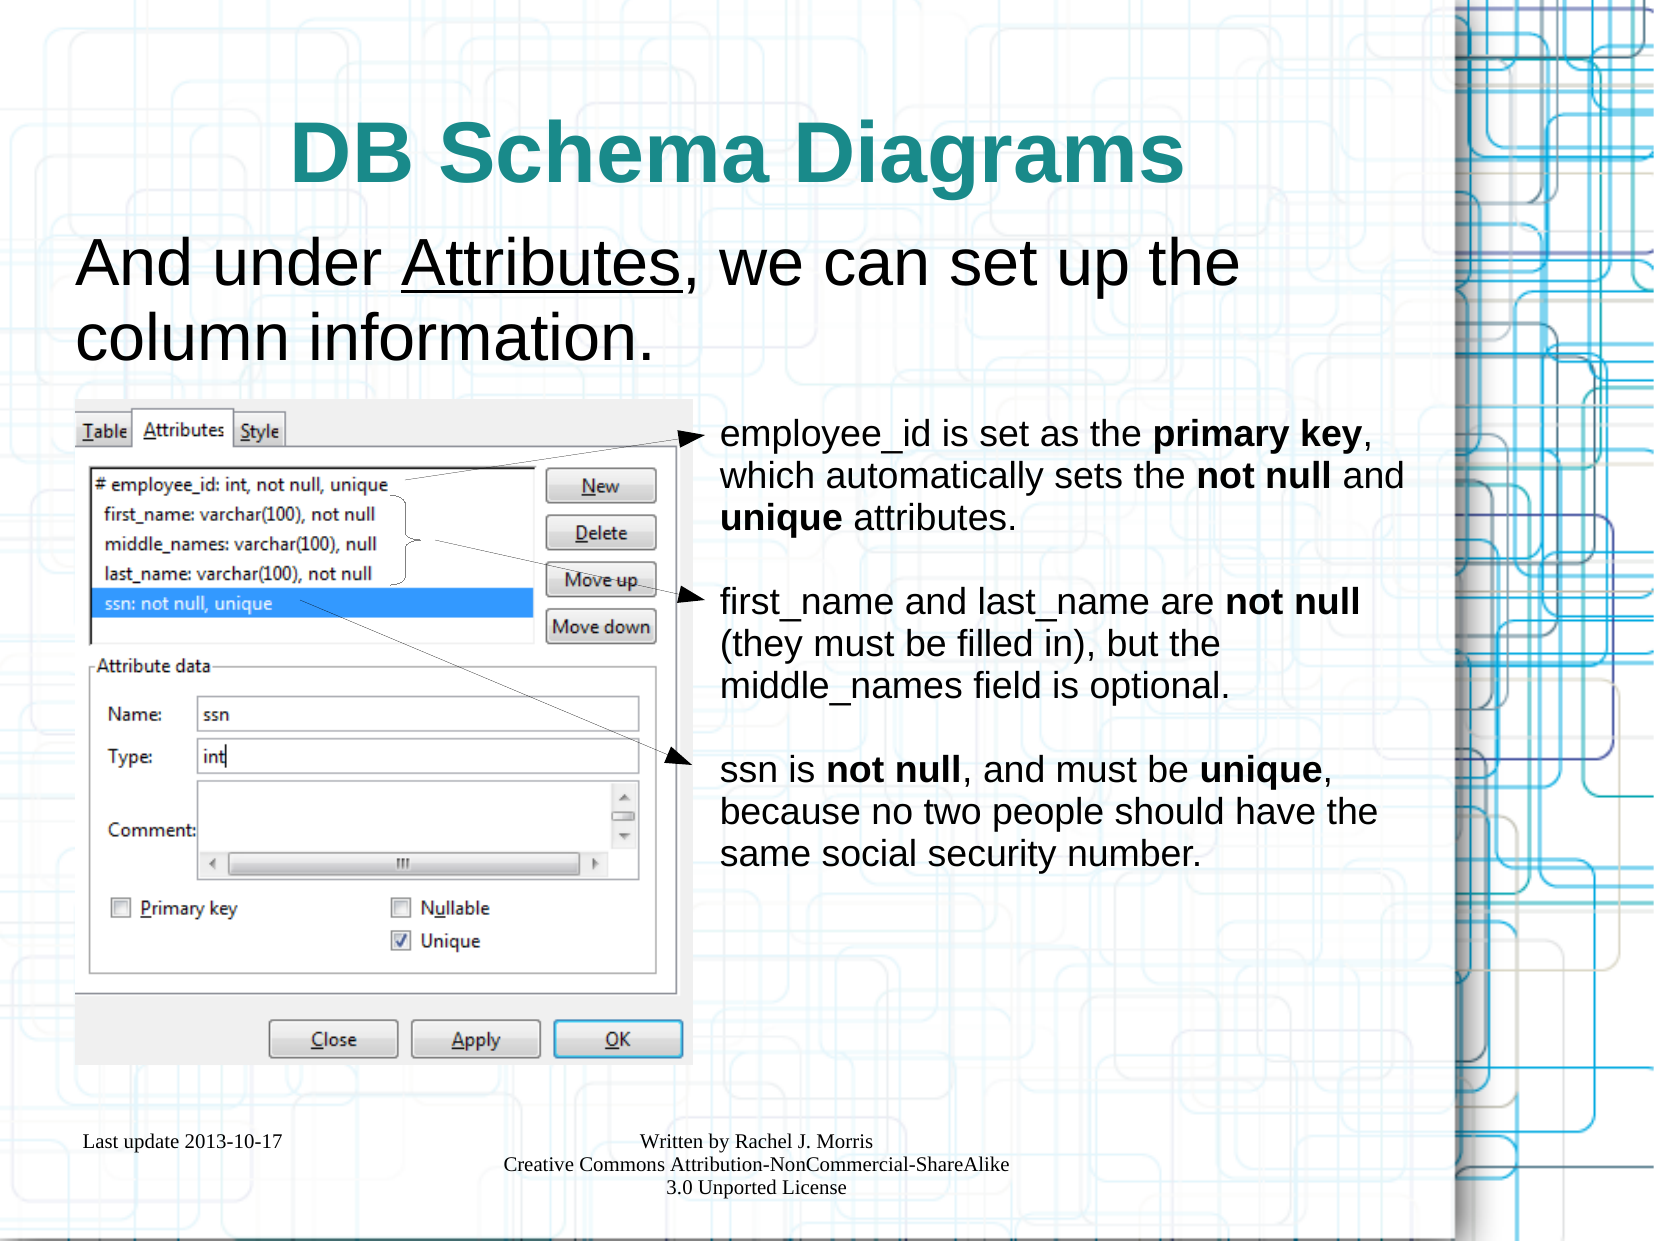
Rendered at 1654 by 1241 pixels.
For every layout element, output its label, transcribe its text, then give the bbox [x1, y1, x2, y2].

list And under Attributes, we can set up the column information. [75, 225, 1411, 376]
picture [0, 0, 1654, 1241]
text_box employee_id is set as the primary key, which automatically sets the not null and unique attributes. first_name and last_name are not null (they must be filled in), but the middle_names field is optional. ssn is not null, and must be unique, because no two people should have the same social security number. [705, 405, 1431, 882]
title DB Schema Diagrams [59, 49, 1418, 257]
